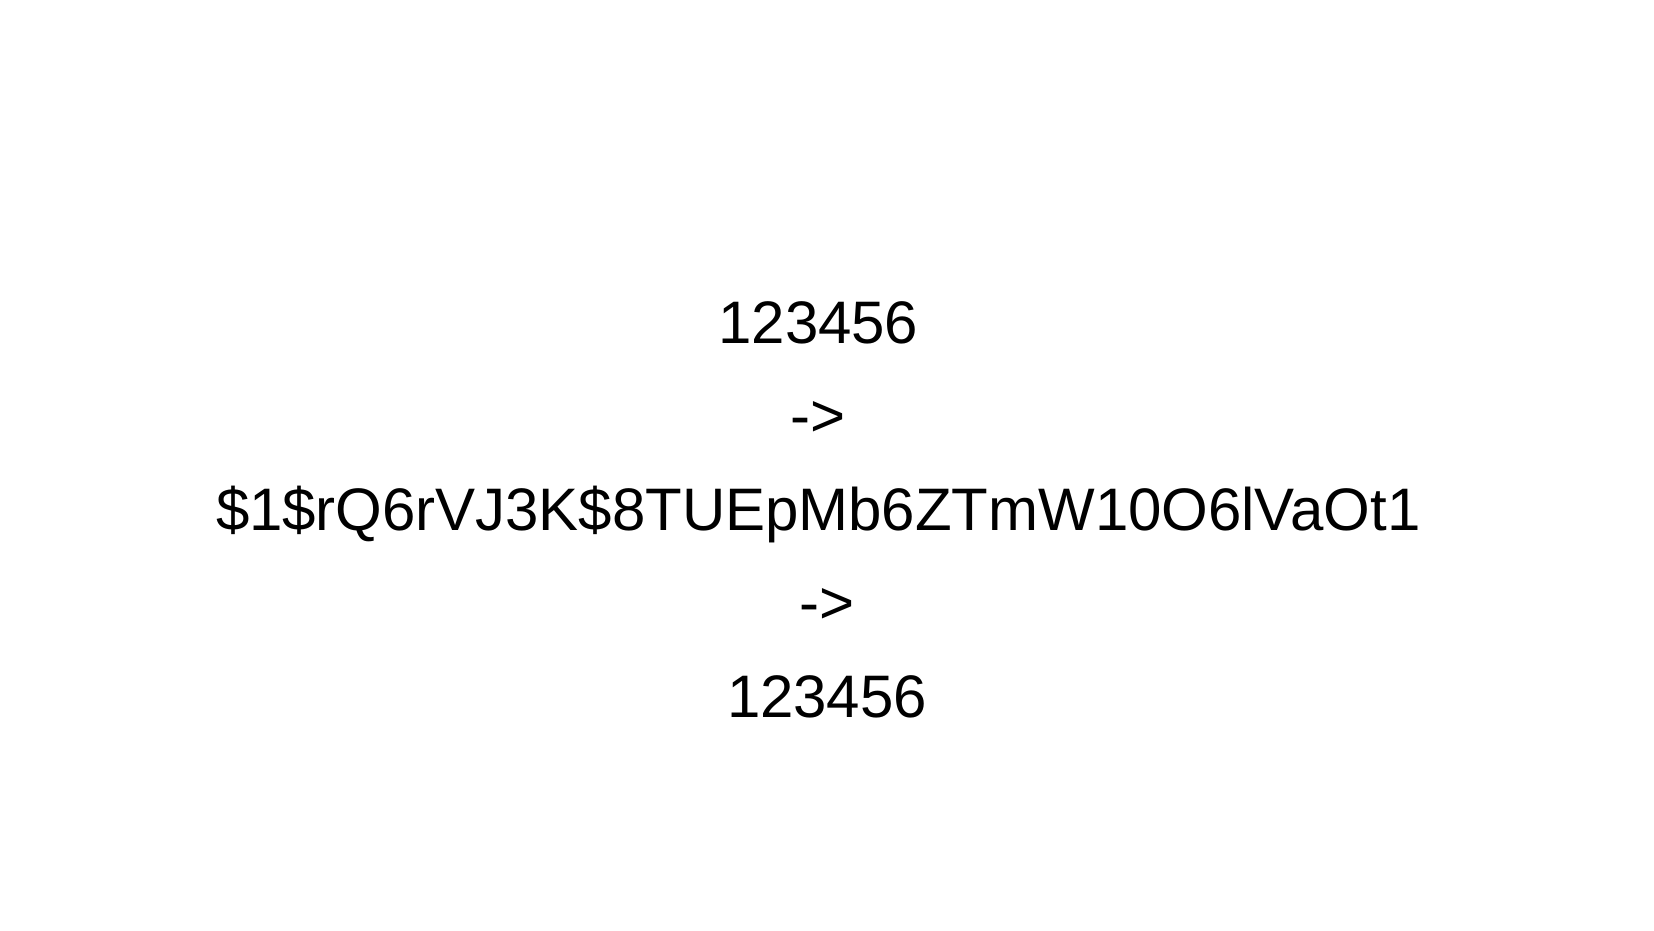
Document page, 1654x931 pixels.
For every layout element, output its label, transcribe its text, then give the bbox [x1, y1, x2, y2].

list 123456 -> $1$rQ6rVJ3K$8TUEpMb6ZTmW10O6lVaOt1 -> 123456 [82, 195, 1571, 735]
